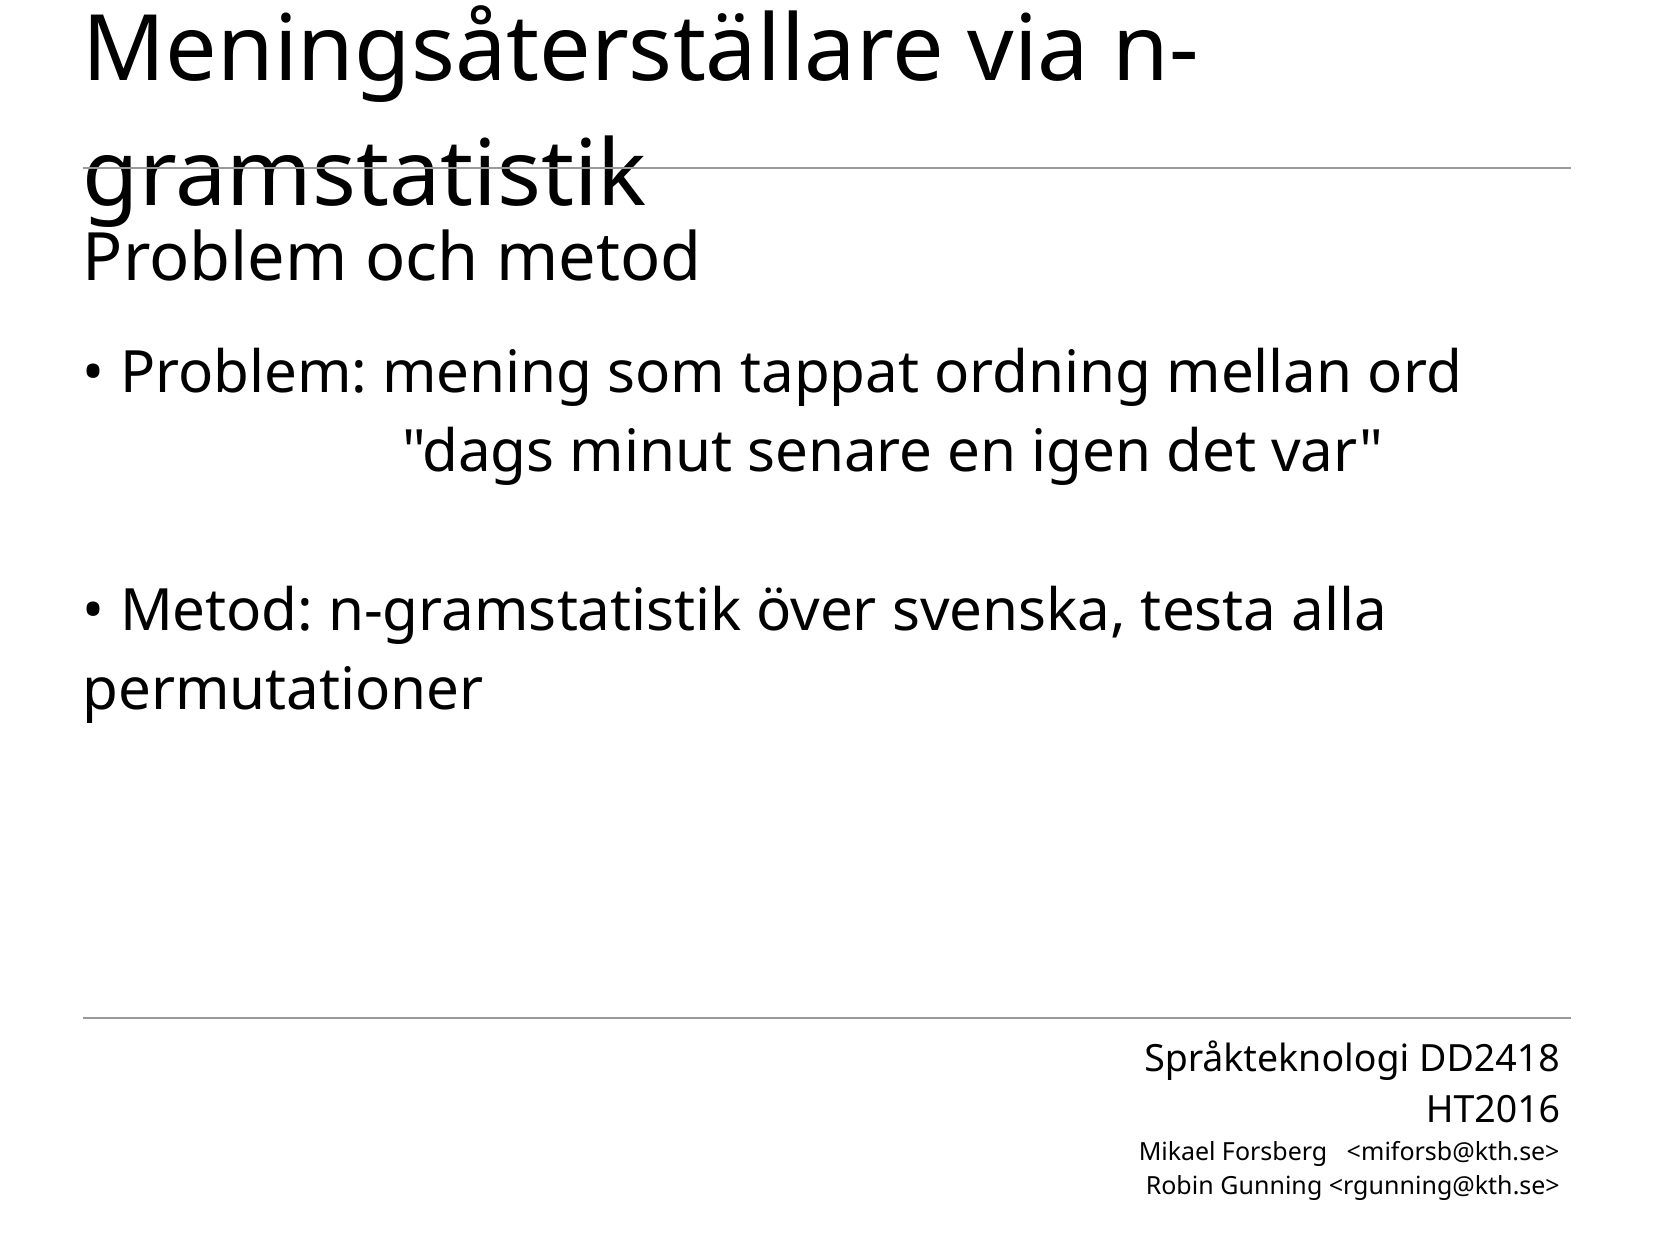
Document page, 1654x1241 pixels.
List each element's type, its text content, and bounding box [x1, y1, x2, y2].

title Meningsåterställare via n-gramstatistik [82, 46, 1571, 167]
title Problem och metod [82, 194, 1571, 316]
text_box Språkteknologi DD2418 HT2016 Mikael Forsberg <miforsb@kth.se> Robin Gunning <rgunning@kth.se> [1020, 1024, 1576, 1156]
subtitle • Problem: mening som tappat ordning mellan ord "dags minut senare en igen det var" • Metod: n-gramstatistik över svenska, testa alla permutationer [82, 330, 1571, 1010]
